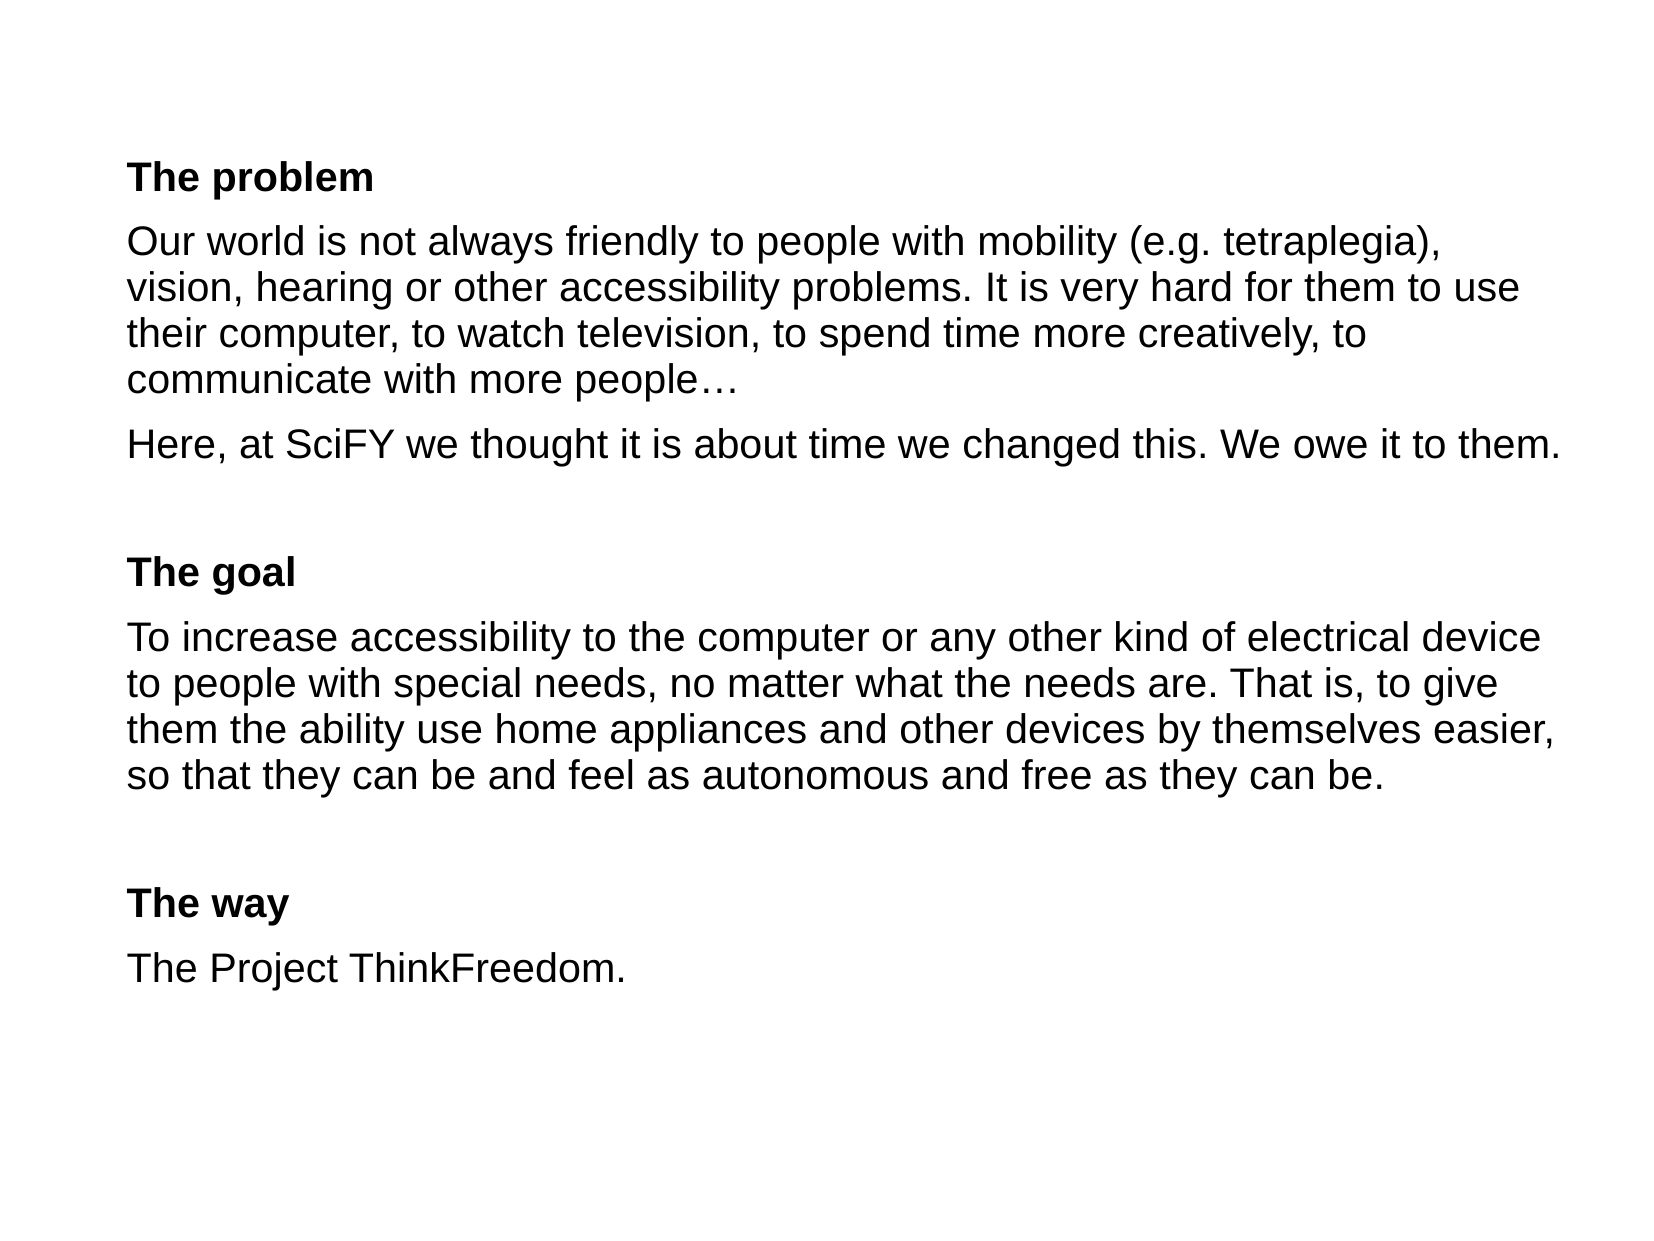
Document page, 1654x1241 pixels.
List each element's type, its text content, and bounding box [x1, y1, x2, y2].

list The problem Our world is not always friendly to people with mobility (e.g. tetraplegia), vision, hearing or other accessibility problems. It is very hard for them to use their computer, to watch television, to spend time more creatively, to communicate with more people… Here, at SciFY we thought it is about time we changed this. We owe it to them. The goal To increase accessibility to the computer or any other kind of electrical device to people with special needs, no matter what the needs are. That is, to give them the ability use home appliances and other devices by themselves easier, so that they can be and feel as autonomous and free as they can be. The way The Project ThinkFreedom. [82, 90, 1571, 1010]
